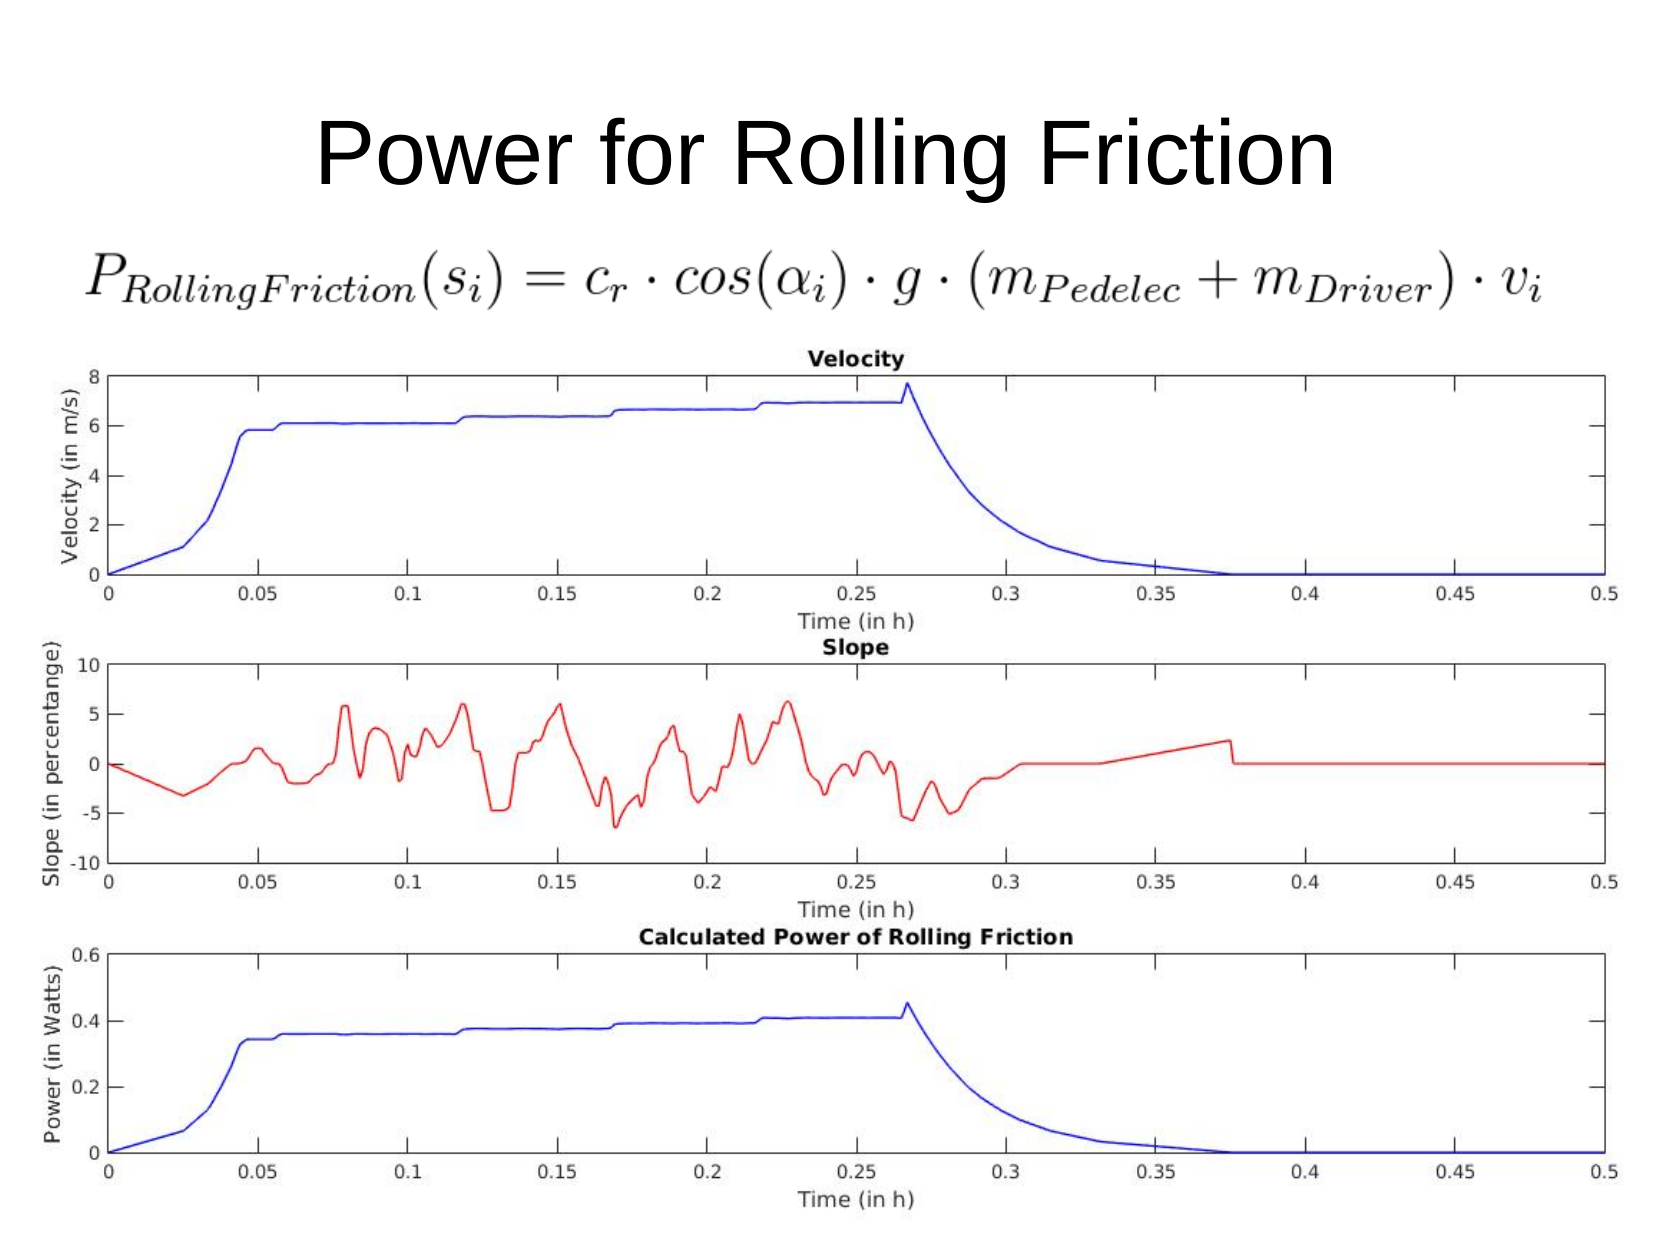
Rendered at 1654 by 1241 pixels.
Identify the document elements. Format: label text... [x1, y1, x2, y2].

picture [30, 209, 1636, 1231]
title Power for Rolling Friction [82, 49, 1571, 209]
